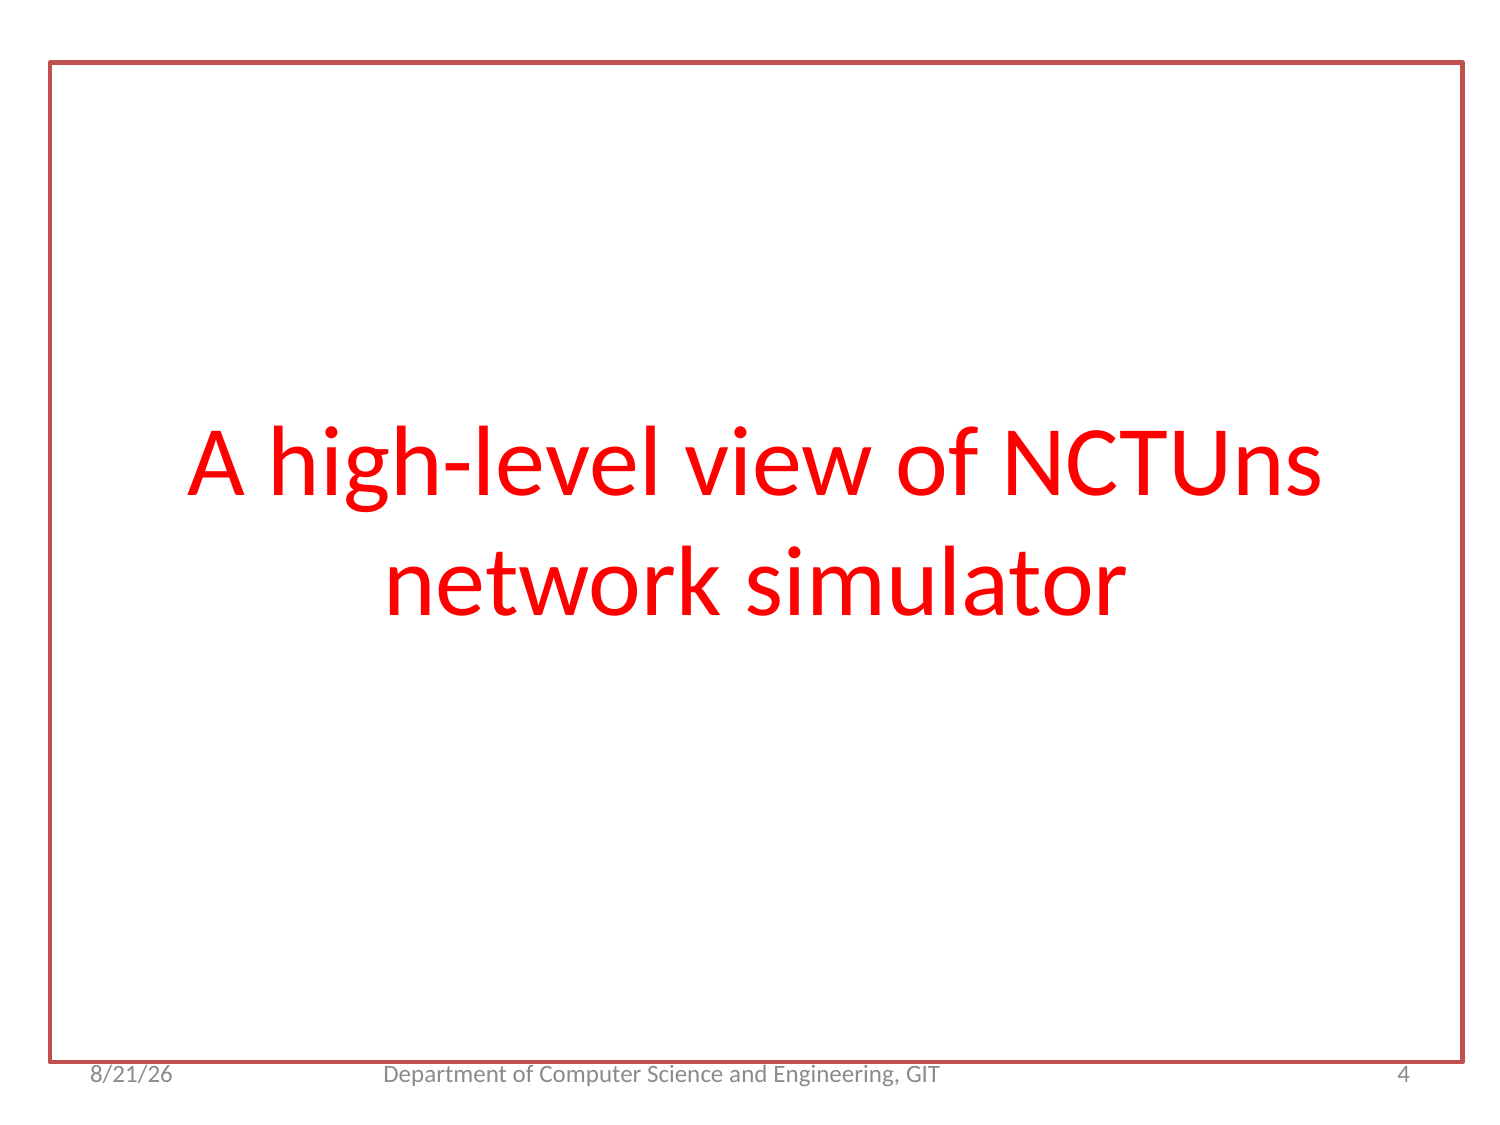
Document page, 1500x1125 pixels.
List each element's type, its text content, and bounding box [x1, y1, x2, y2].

slide_number <number> [1074, 1042, 1425, 1103]
text_box Department of Computer Science and Engineering, GIT [300, 1042, 1025, 1103]
subtitle A high-level view of NCTUns network simulator [50, 62, 1463, 1063]
text_box 9/19/18 [75, 1042, 300, 1103]
